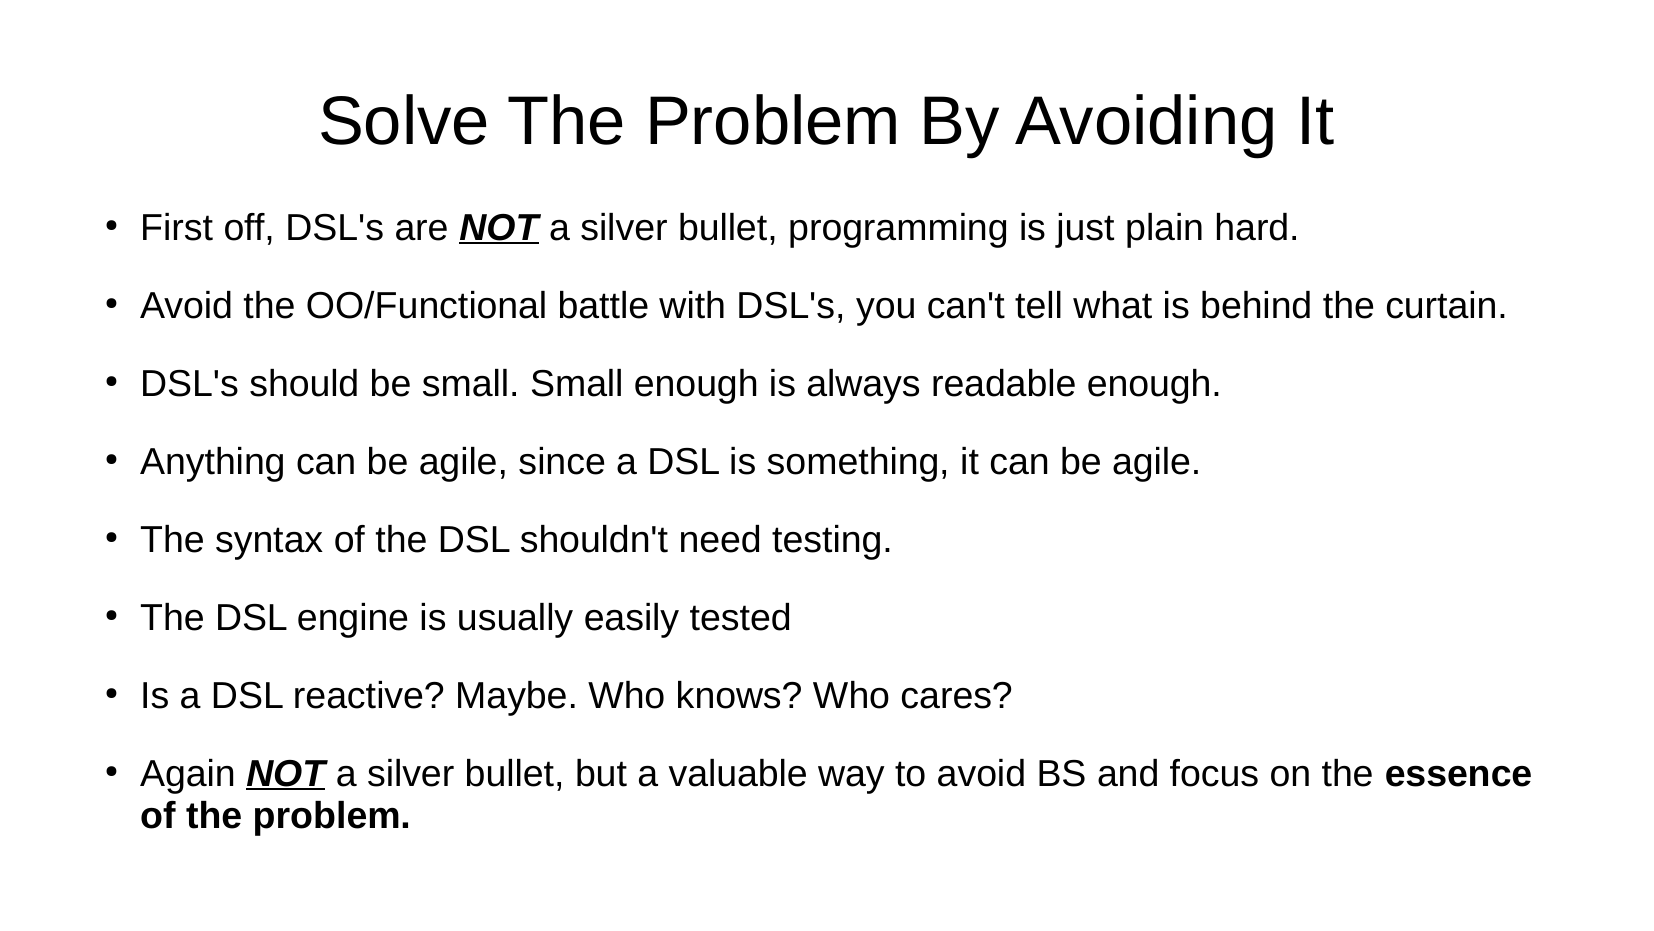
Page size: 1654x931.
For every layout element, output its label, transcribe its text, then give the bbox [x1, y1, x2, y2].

title Solve The Problem By Avoiding It [82, 42, 1571, 199]
text_box First off, DSL's are NOT a silver bullet, programming is just plain hard. Avoid the OO/Functional battle with DSL's, you can't tell what is behind the curtain. DSL's should be small. Small enough is always readable enough. Anything can be agile, since a DSL is something, it can be agile. The syntax of the DSL shouldn't need testing. The DSL engine is usually easily tested Is a DSL reactive? Maybe. Who knows? Who cares? Again NOT a silver bullet, but a valuable way to avoid BS and focus on the essence of the problem. [90, 198, 1561, 844]
